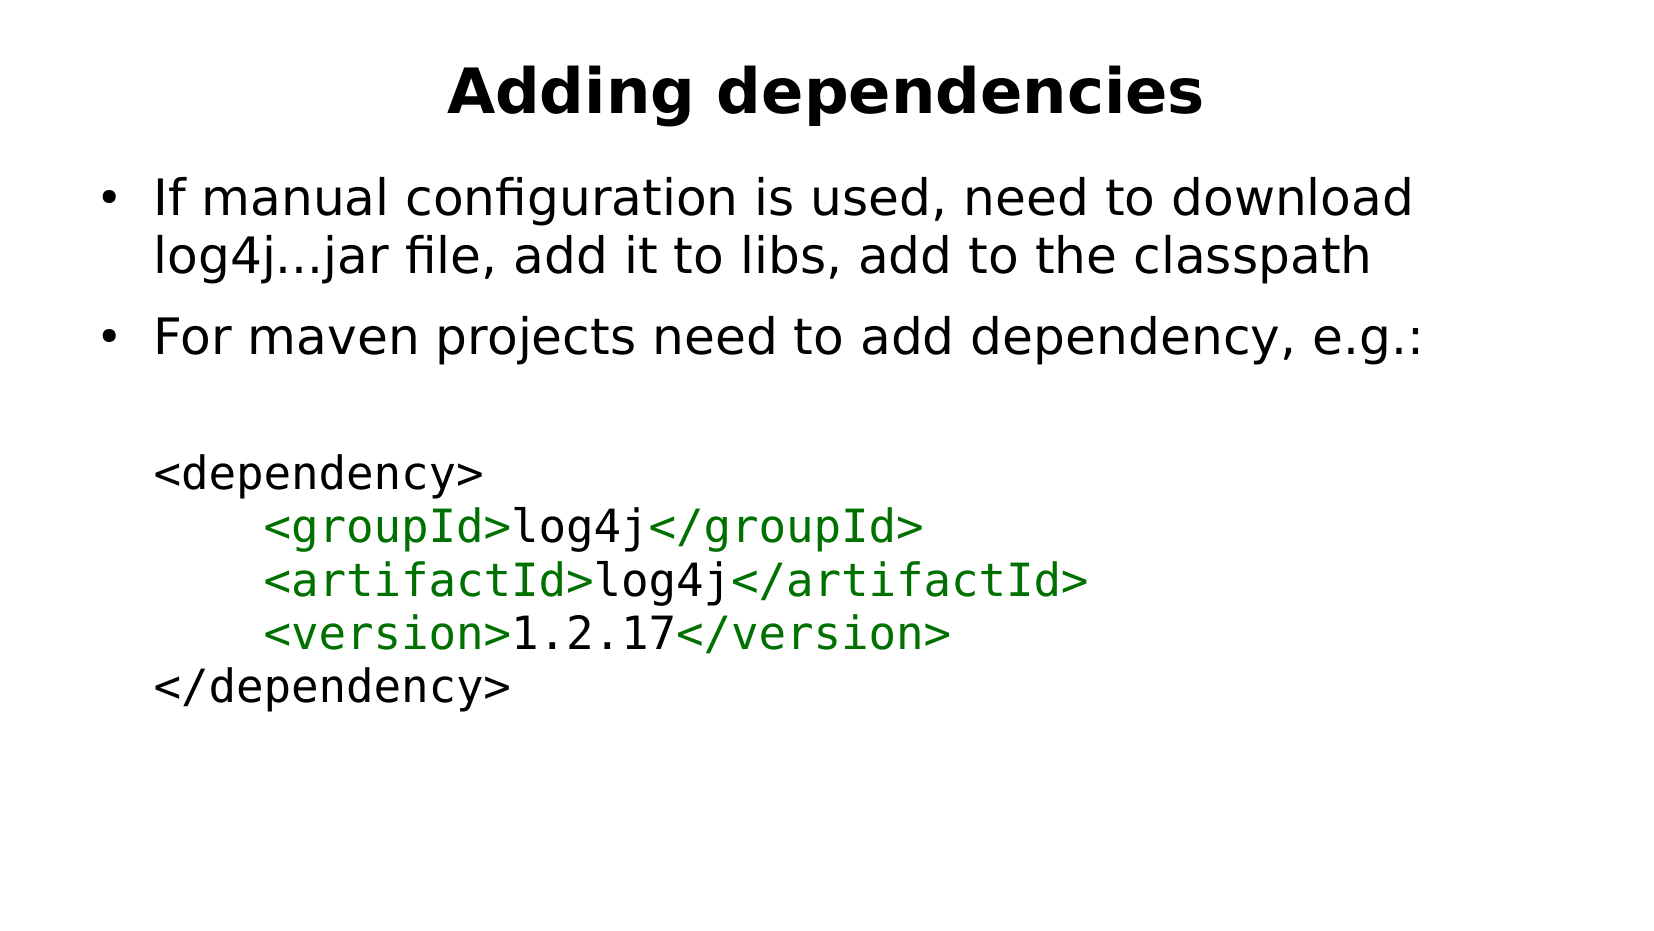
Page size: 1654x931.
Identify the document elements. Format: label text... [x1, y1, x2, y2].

title Adding dependencies [82, 36, 1571, 147]
list If manual configuration is used, need to download log4j...jar file, add it to libs, add to the classpath For maven projects need to add dependency, e.g.: <dependency> <groupId>log4j</groupId> <artifactId>log4j</artifactId> <version>1.2.17</version> </dependency> [82, 168, 1538, 889]
